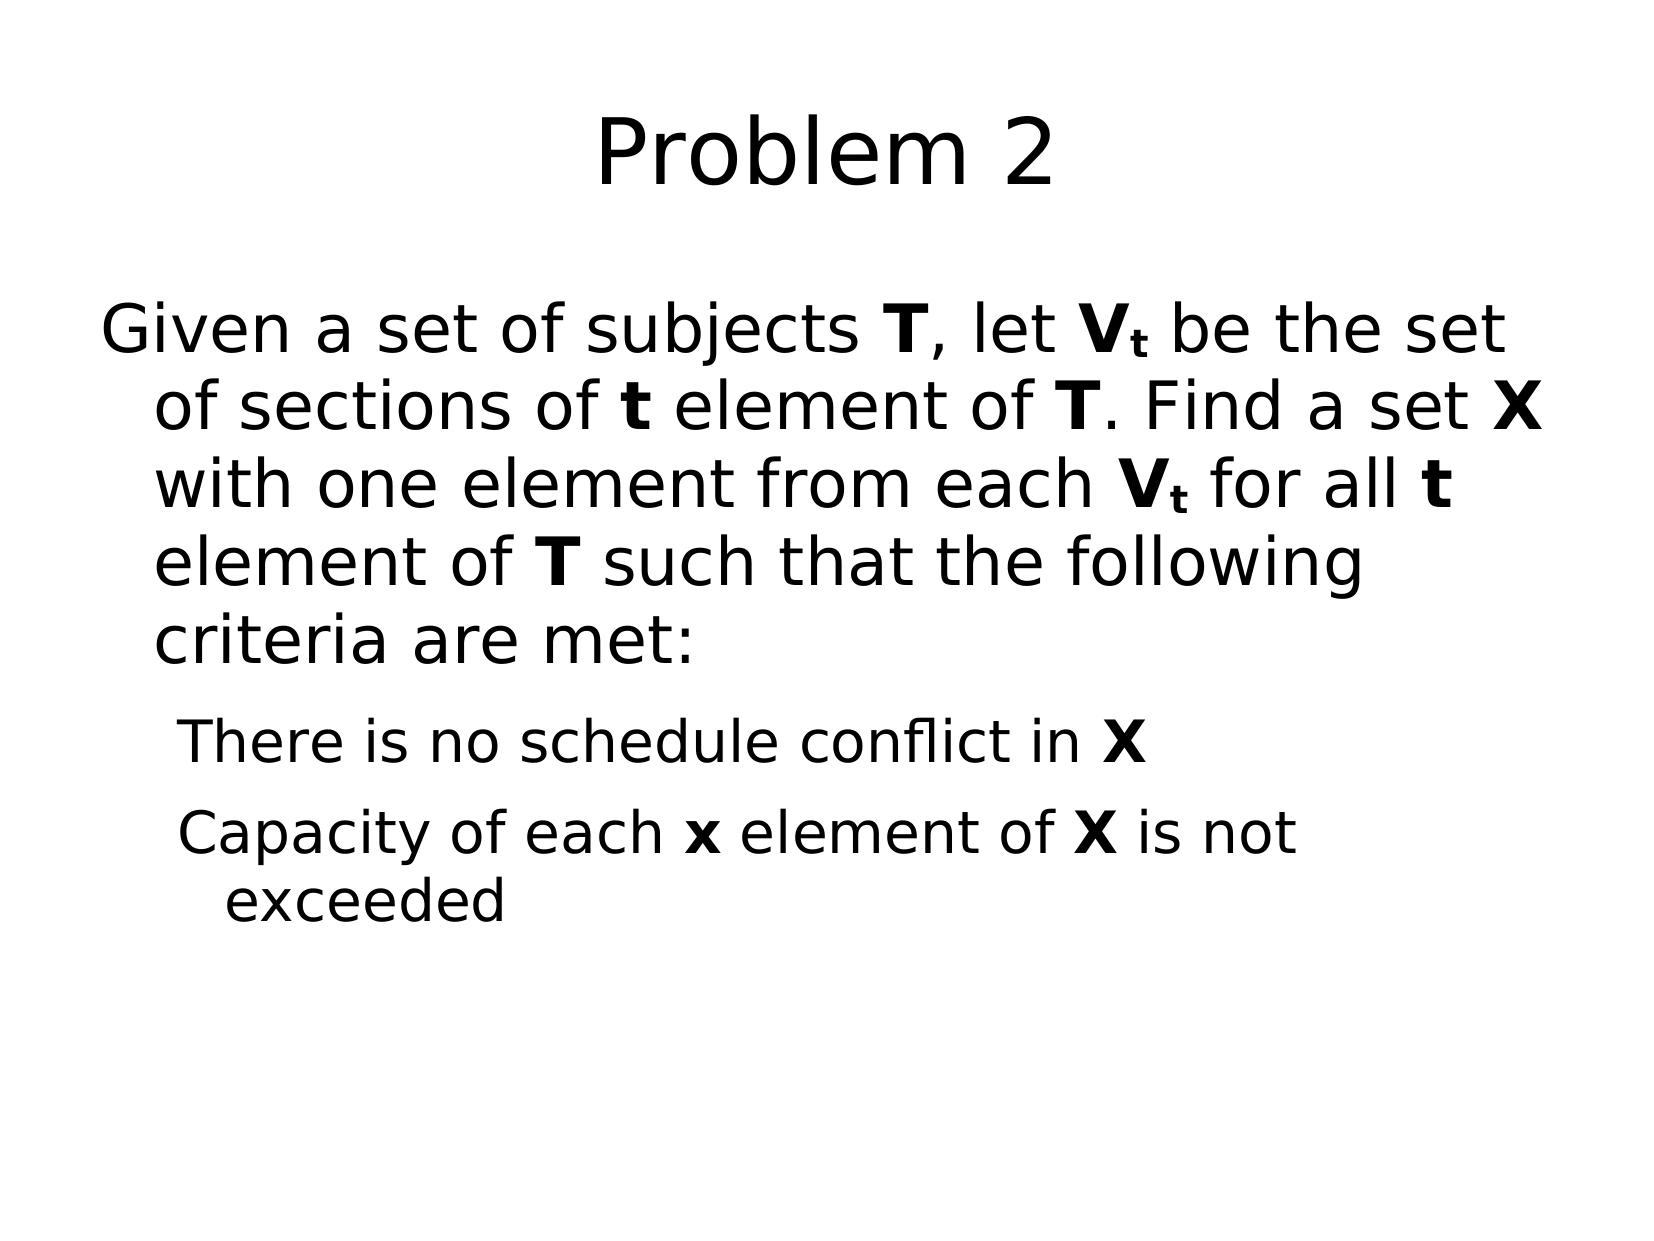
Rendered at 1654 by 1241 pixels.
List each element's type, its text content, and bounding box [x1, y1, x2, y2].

list Given a set of subjects T, let Vt be the set of sections of t element of T. Find a set X with one element from each Vt for all t element of T such that the following criteria are met: There is no schedule conflict in X Capacity of each x element of X is not exceeded [82, 290, 1571, 1187]
title Problem 2 [82, 49, 1571, 257]
